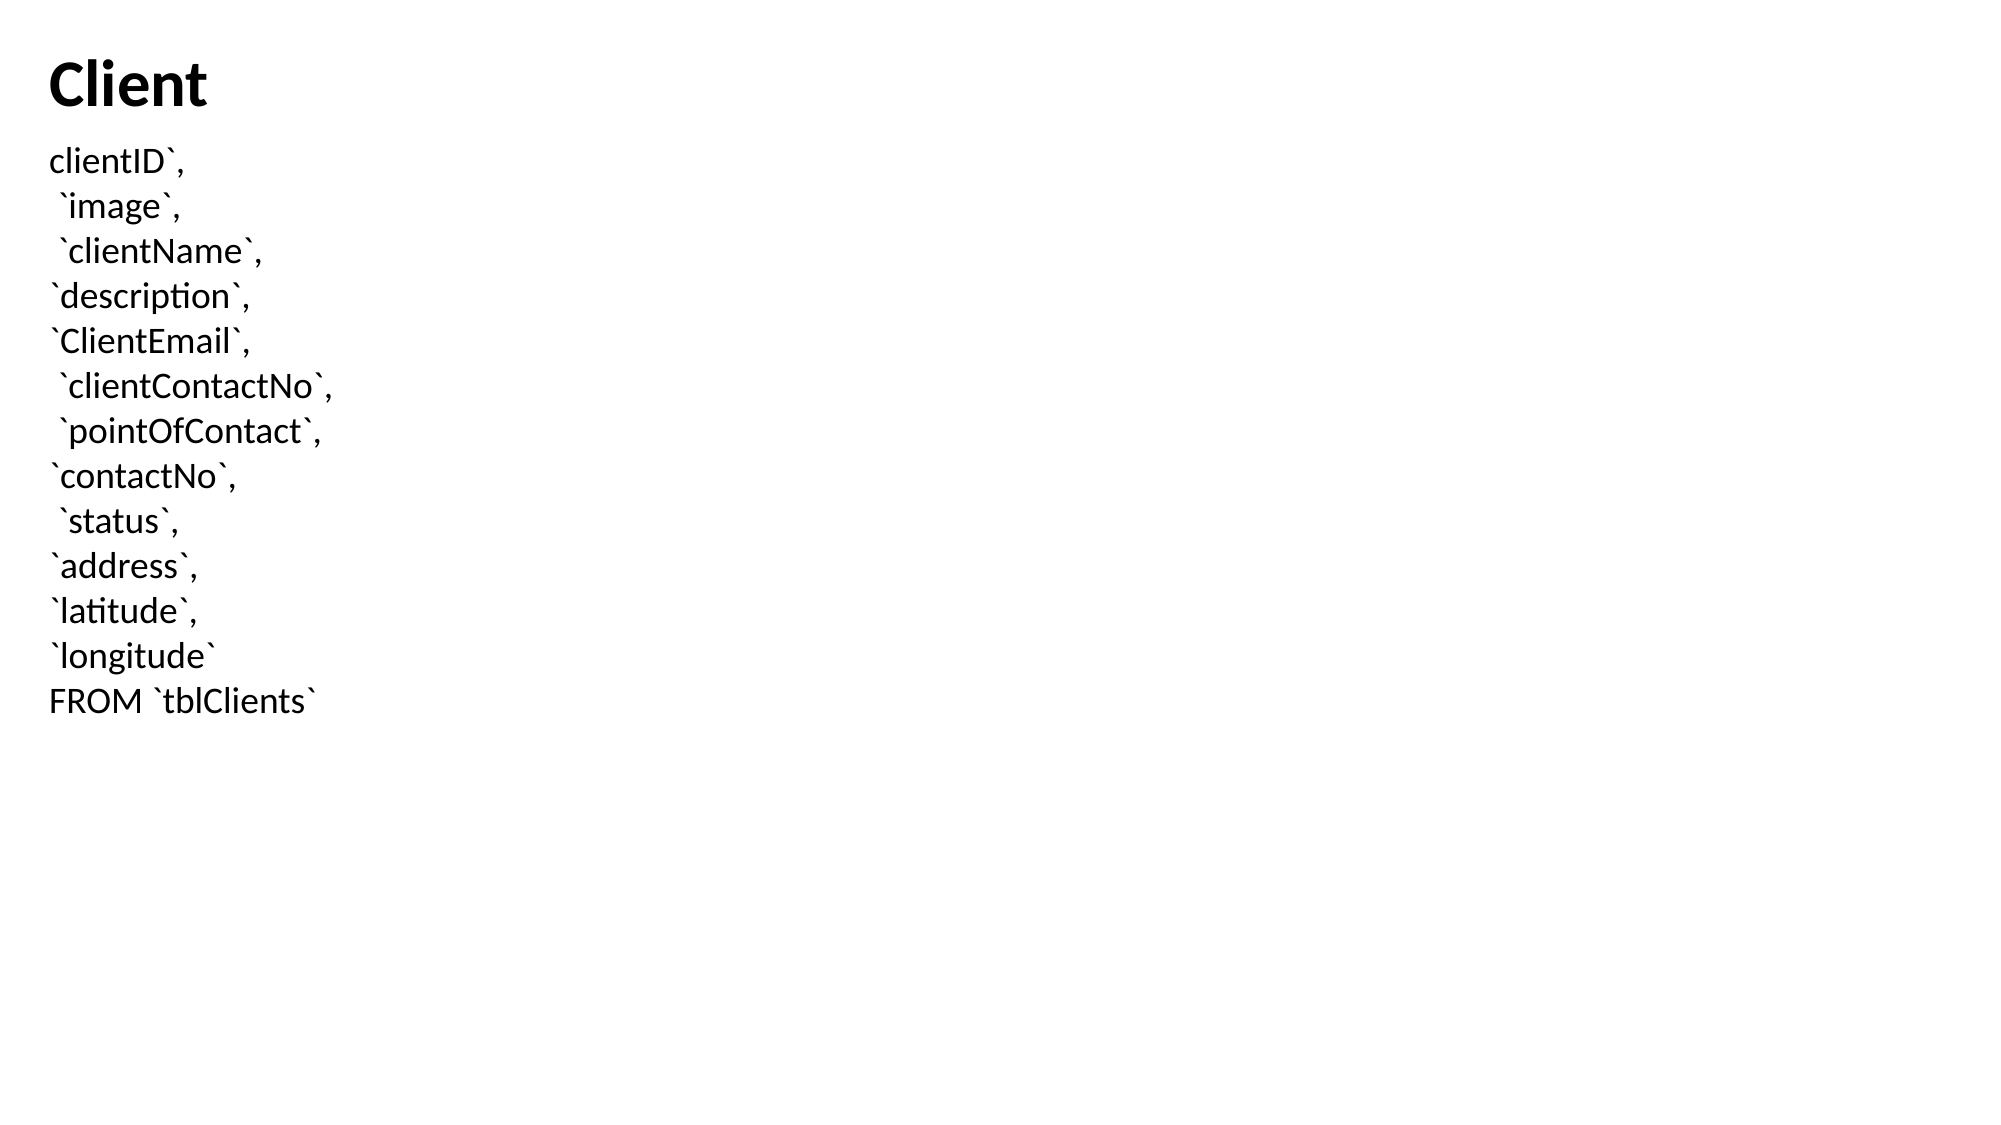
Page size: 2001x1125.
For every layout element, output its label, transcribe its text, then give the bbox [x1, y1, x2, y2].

text_box clientID`, `image`, `clientName`, `description`, `ClientEmail`, `clientContactNo`, `pointOfContact`, `contactNo`, `status`, `address`, `latitude`, `longitude` FROM `tblClients` [34, 128, 1874, 734]
text_box Client [34, 32, 396, 129]
